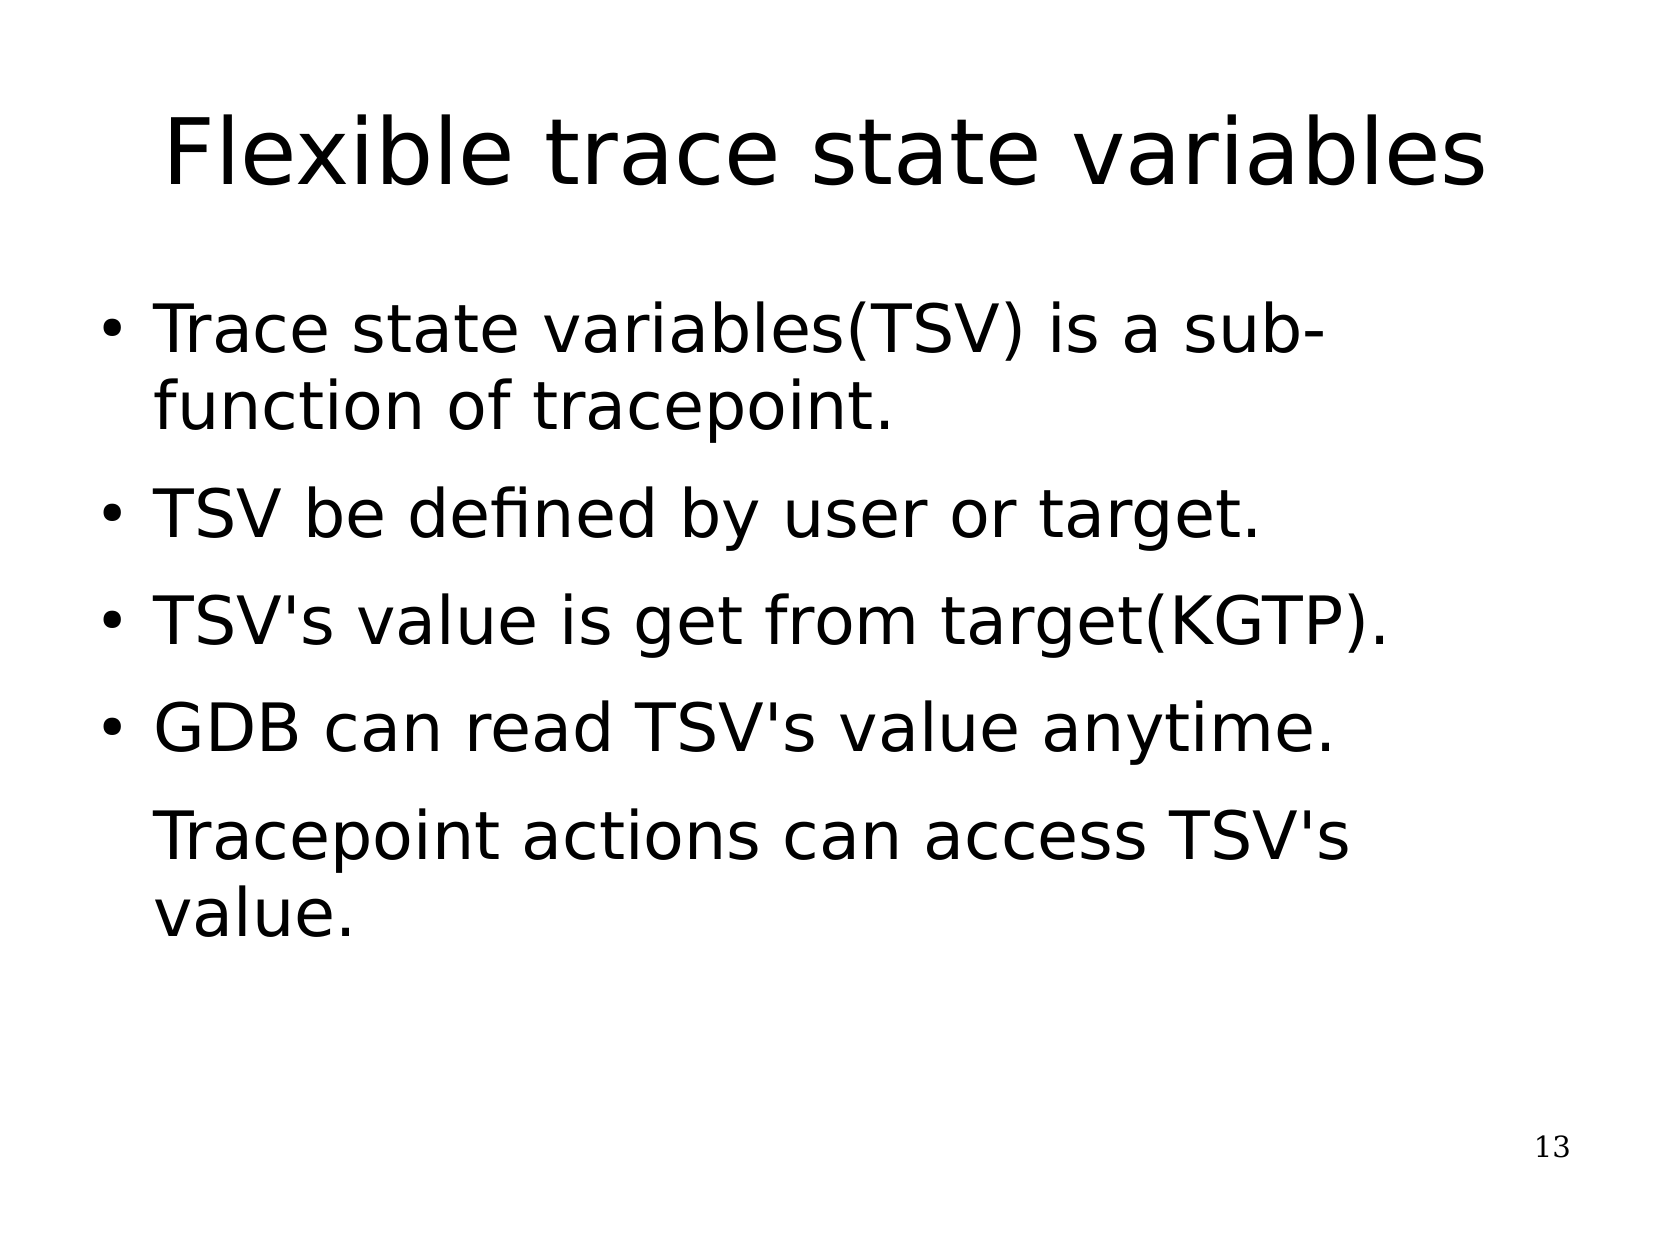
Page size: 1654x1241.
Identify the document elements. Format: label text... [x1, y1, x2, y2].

list Trace state variables(TSV) is a sub-function of tracepoint. TSV be defined by user or target. TSV's value is get from target(KGTP). GDB can read TSV's value anytime. Tracepoint actions can access TSV's value. [82, 290, 1571, 1010]
title Flexible trace state variables [82, 49, 1571, 257]
